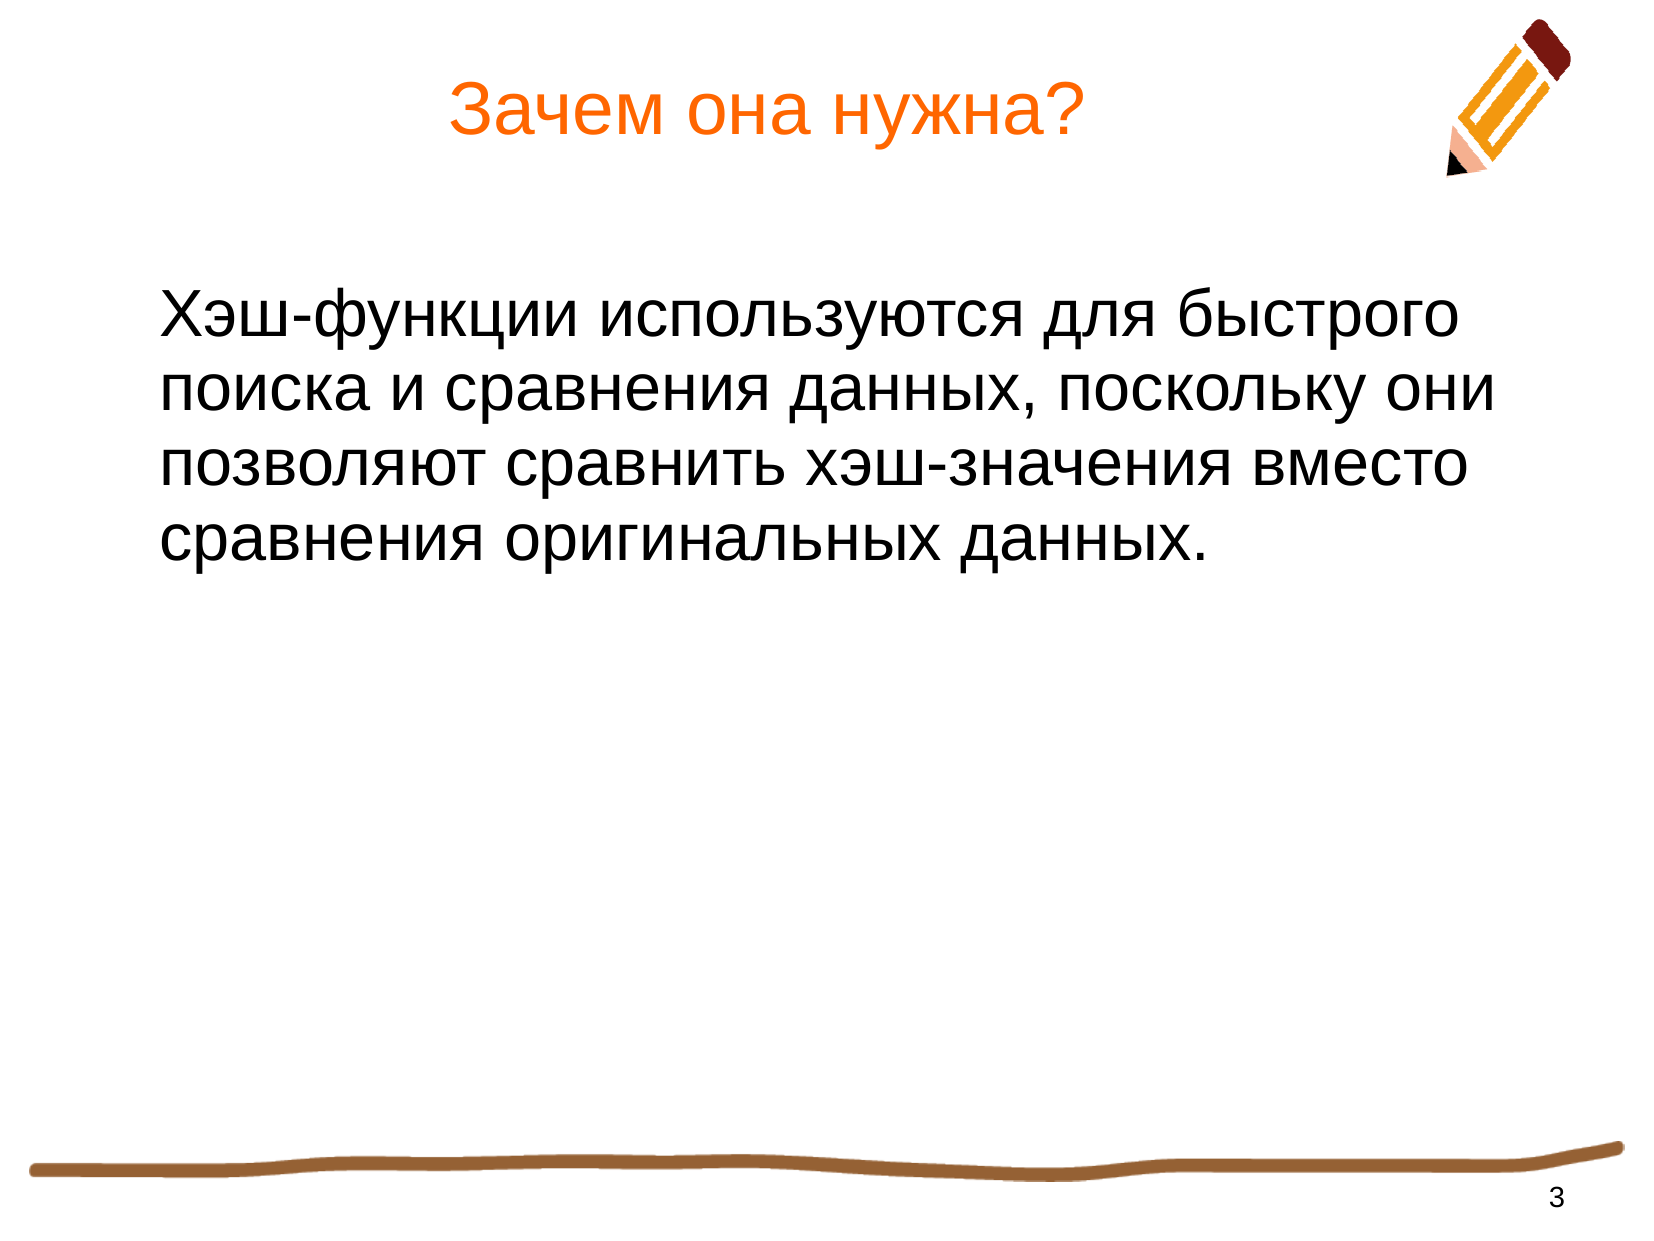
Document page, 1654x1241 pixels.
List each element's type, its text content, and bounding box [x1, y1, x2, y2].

picture [1446, 19, 1571, 178]
title Зачем она нужна? [88, 39, 1447, 178]
picture [29, 1141, 1625, 1182]
list Хэш-функции используются для быстрого поиска и сравнения данных, поскольку они позволяют сравнить хэш-значения вместо сравнения оригинальных данных. [88, 275, 1536, 1142]
